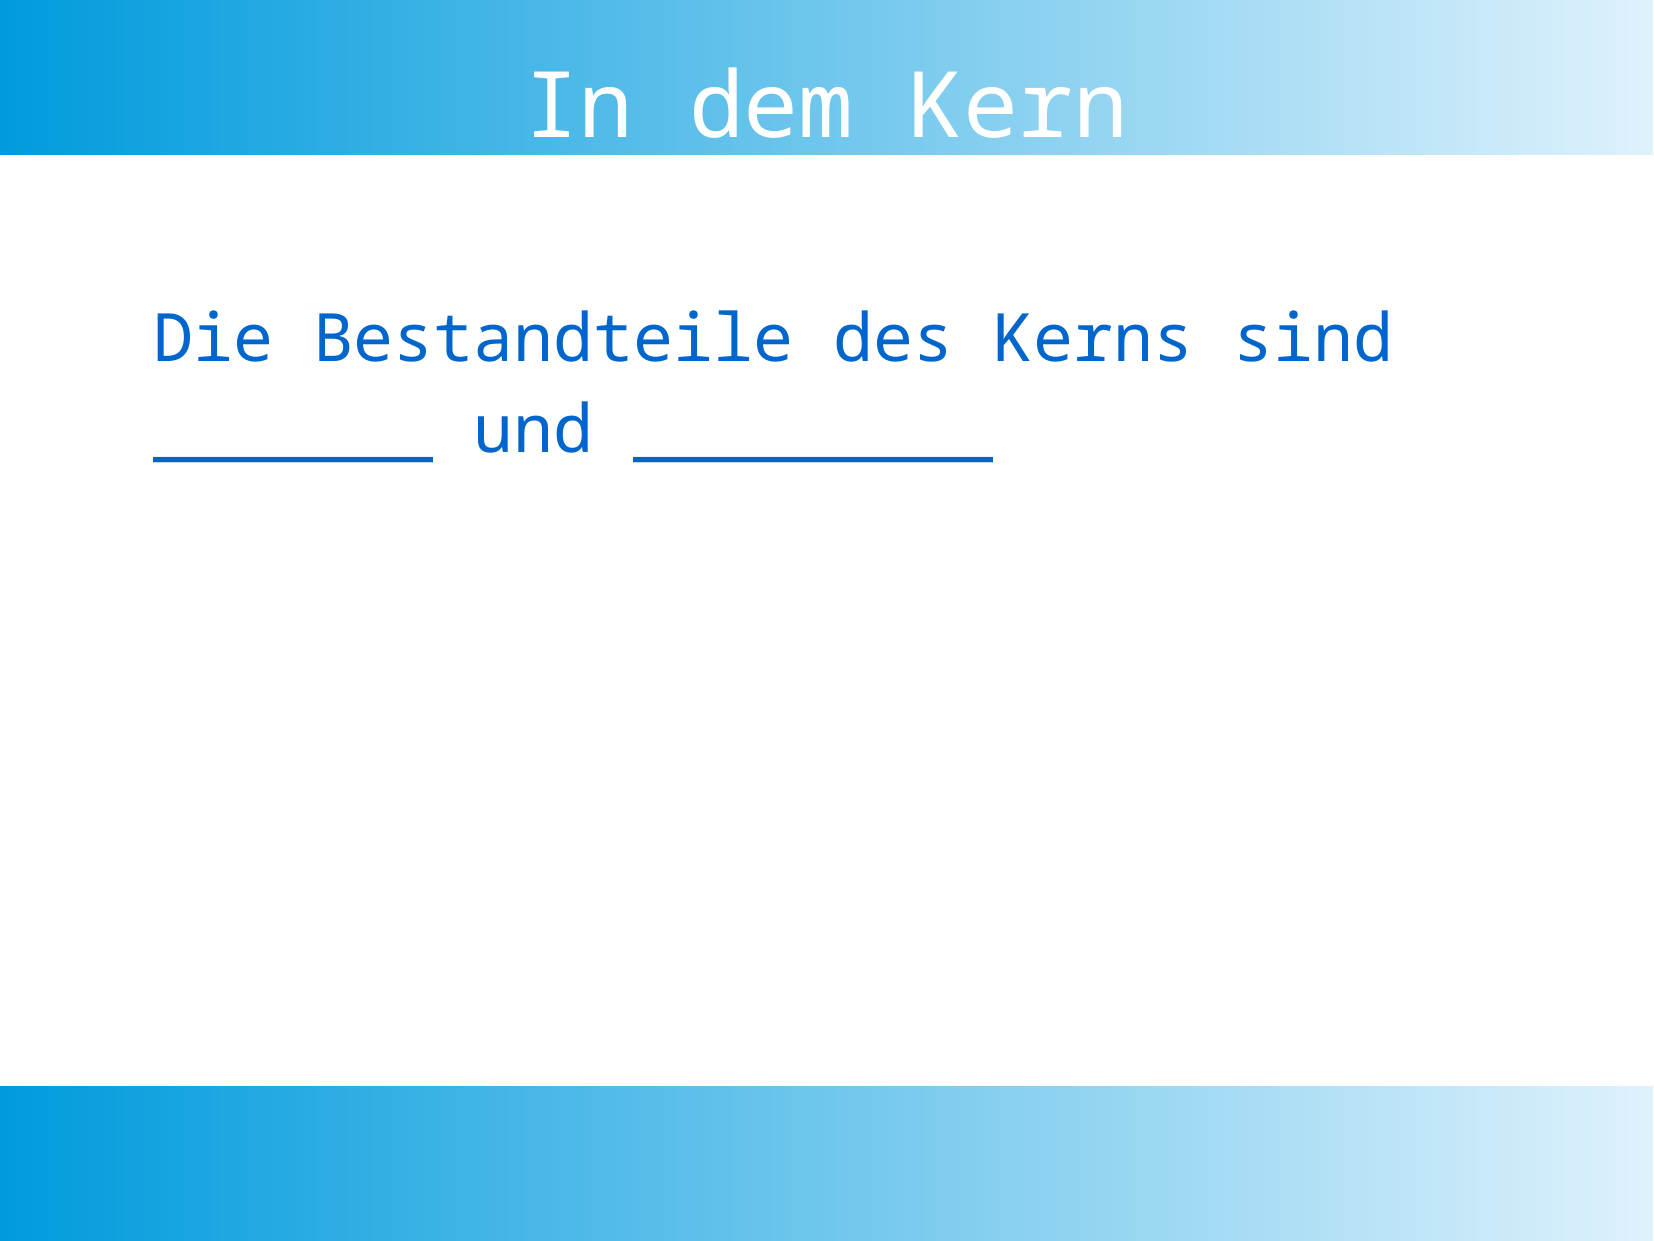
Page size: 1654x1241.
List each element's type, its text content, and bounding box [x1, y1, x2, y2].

title In dem Kern [82, 40, 1571, 163]
list Die Bestandteile des Kerns sind _______ und _________ [82, 290, 1571, 1010]
